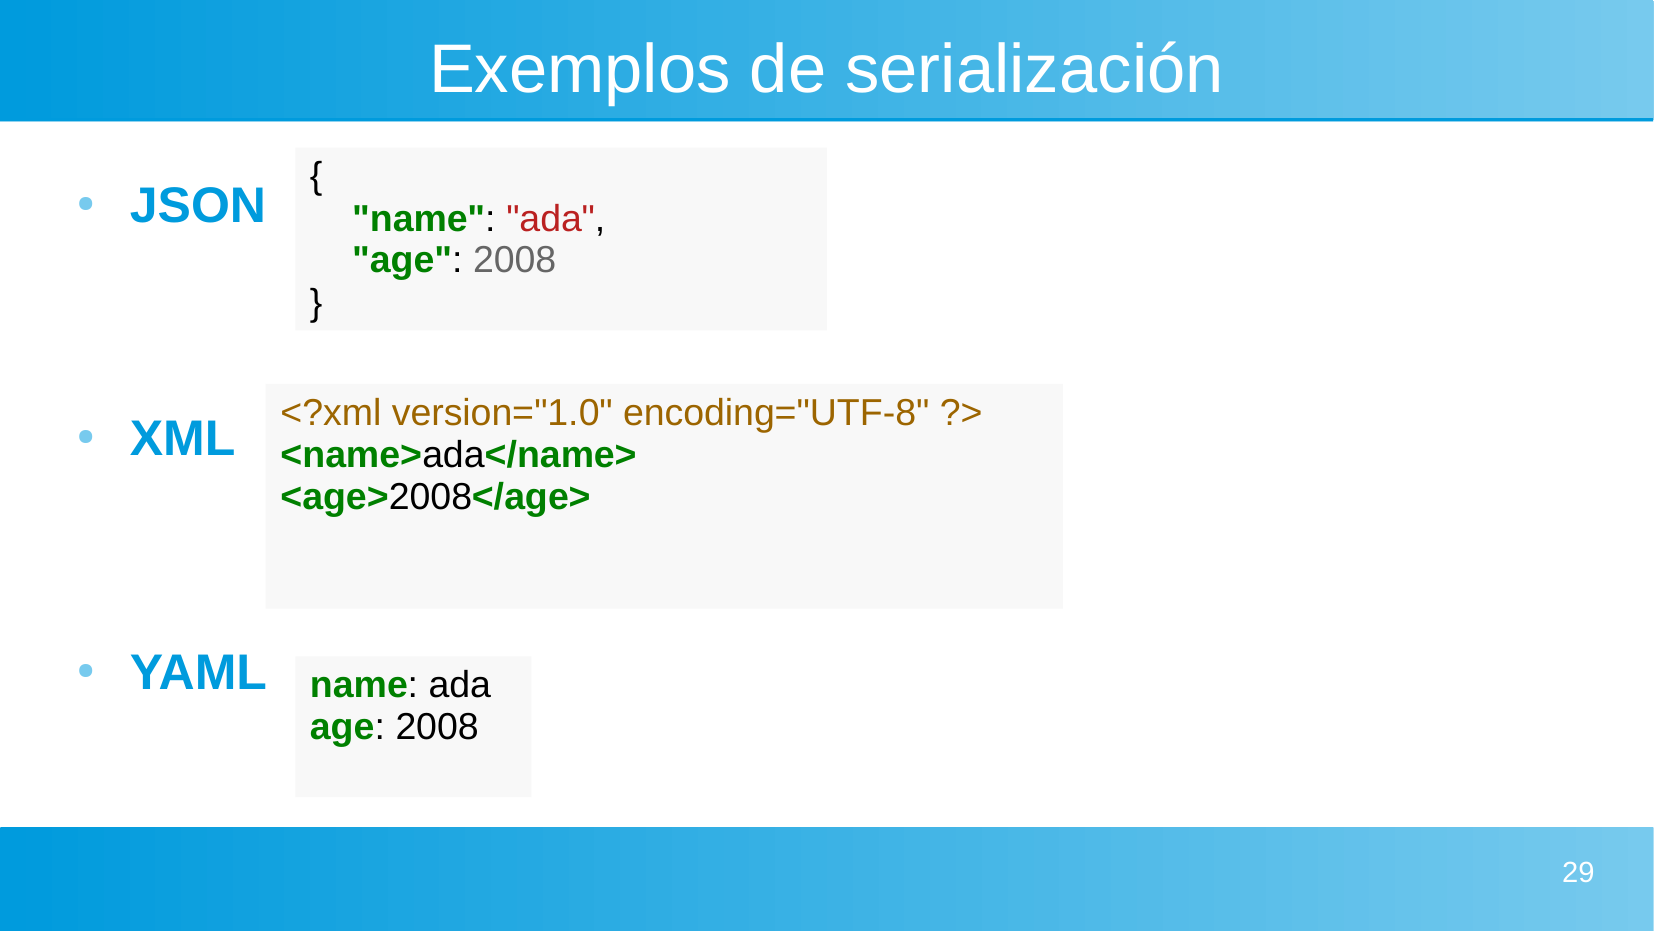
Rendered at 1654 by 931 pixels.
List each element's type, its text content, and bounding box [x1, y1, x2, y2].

text_box <?xml version="1.0" encoding="UTF-8" ?> <name>ada</name> <age>2008</age> [265, 383, 1063, 609]
list JSON XML YAML [59, 177, 1595, 768]
text_box { "name": "ada", "age": 2008 } [295, 147, 827, 331]
title Exemplos de serialización [59, 29, 1595, 108]
text_box name: ada age: 2008 [295, 656, 532, 798]
